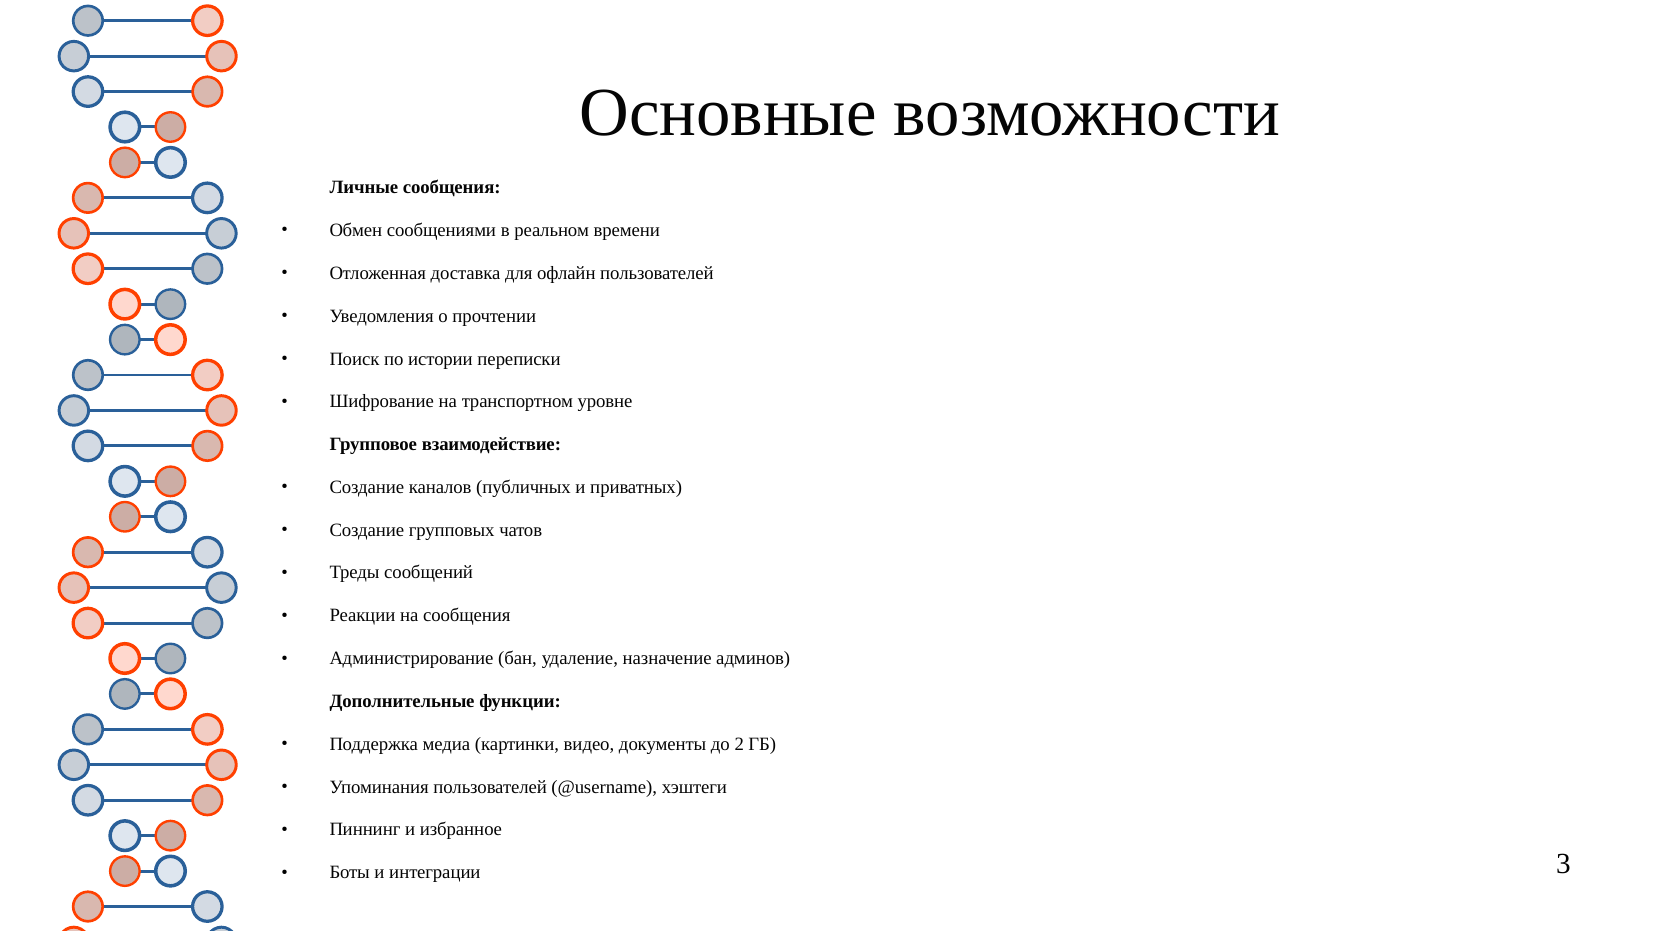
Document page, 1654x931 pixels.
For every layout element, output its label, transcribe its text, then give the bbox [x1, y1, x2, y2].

list Личные сообщения: Обмен сообщениями в реальном времени Отложенная доставка для офлайн пользователей Уведомления о прочтении Поиск по истории переписки Шифрование на транспортном уровне Групповое взаимодействие: Создание каналов (публичных и приватных) Создание групповых чатов Треды сообщений Реакции на сообщения Администрирование (бан, удаление, назначение админов) Дополнительные функции: Поддержка медиа (картинки, видео, документы до 2 ГБ) Упоминания пользователей (@username), хэштеги Пиннинг и избранное Боты и интеграции [265, 177, 1595, 886]
title Основные возможности [265, 35, 1595, 177]
